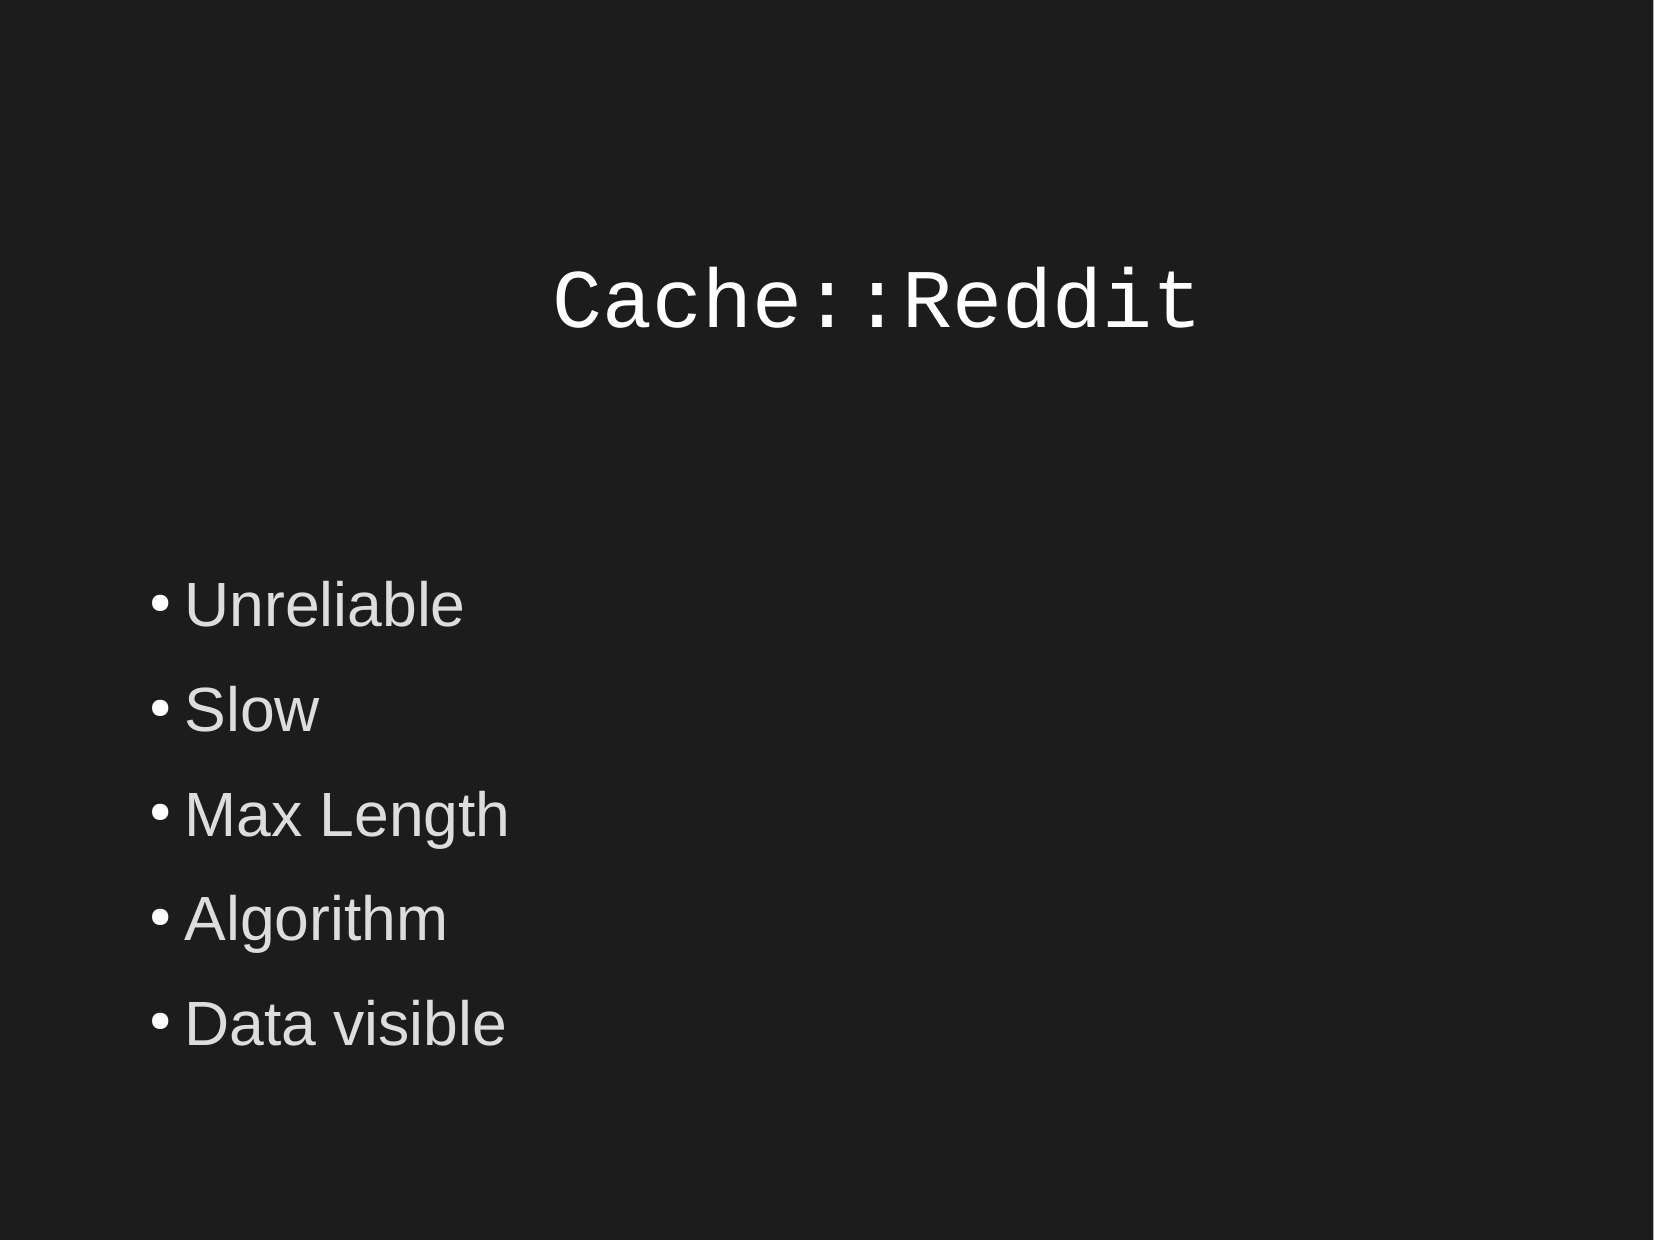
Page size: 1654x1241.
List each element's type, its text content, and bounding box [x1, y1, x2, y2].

text_box Cache::Reddit Unreliable Slow Max Length Algorithm Data visible [134, 250, 1621, 1039]
